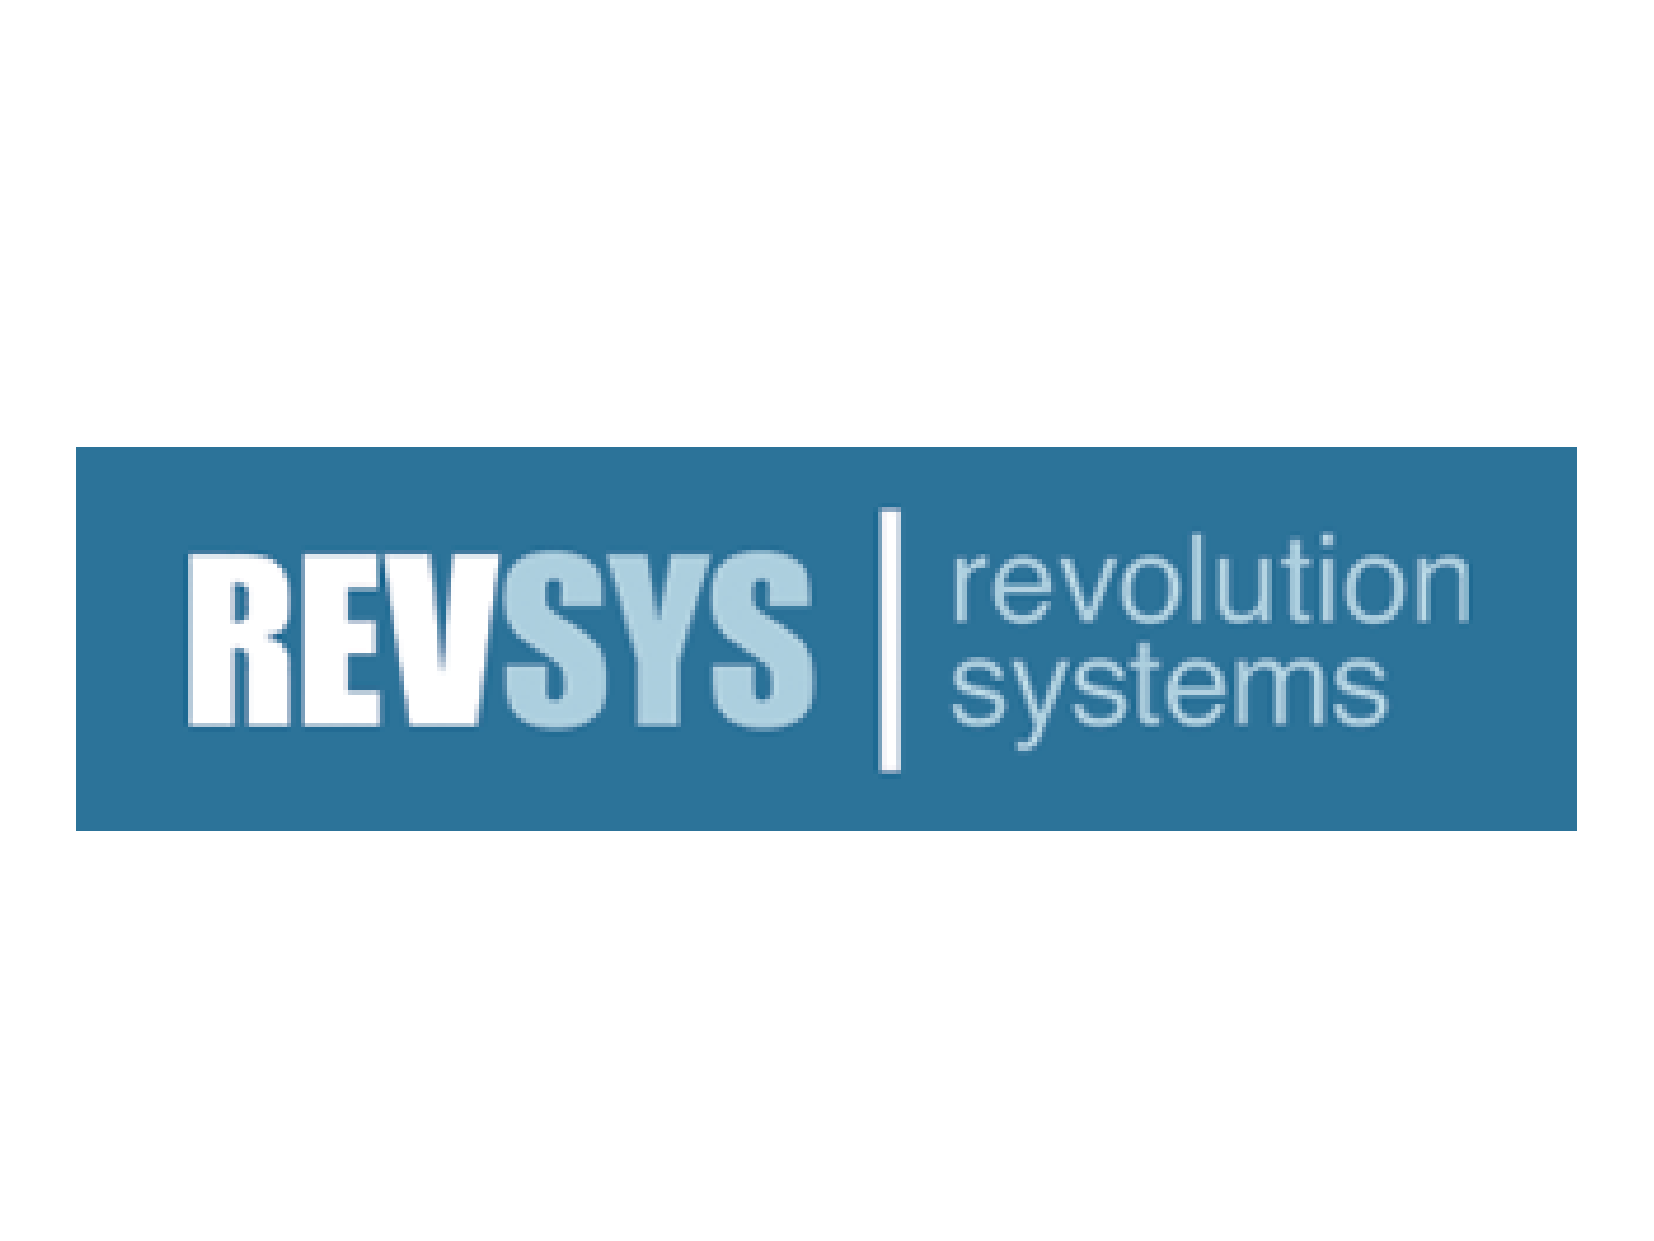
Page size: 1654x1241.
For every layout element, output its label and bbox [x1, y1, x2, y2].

picture [76, 447, 1577, 831]
